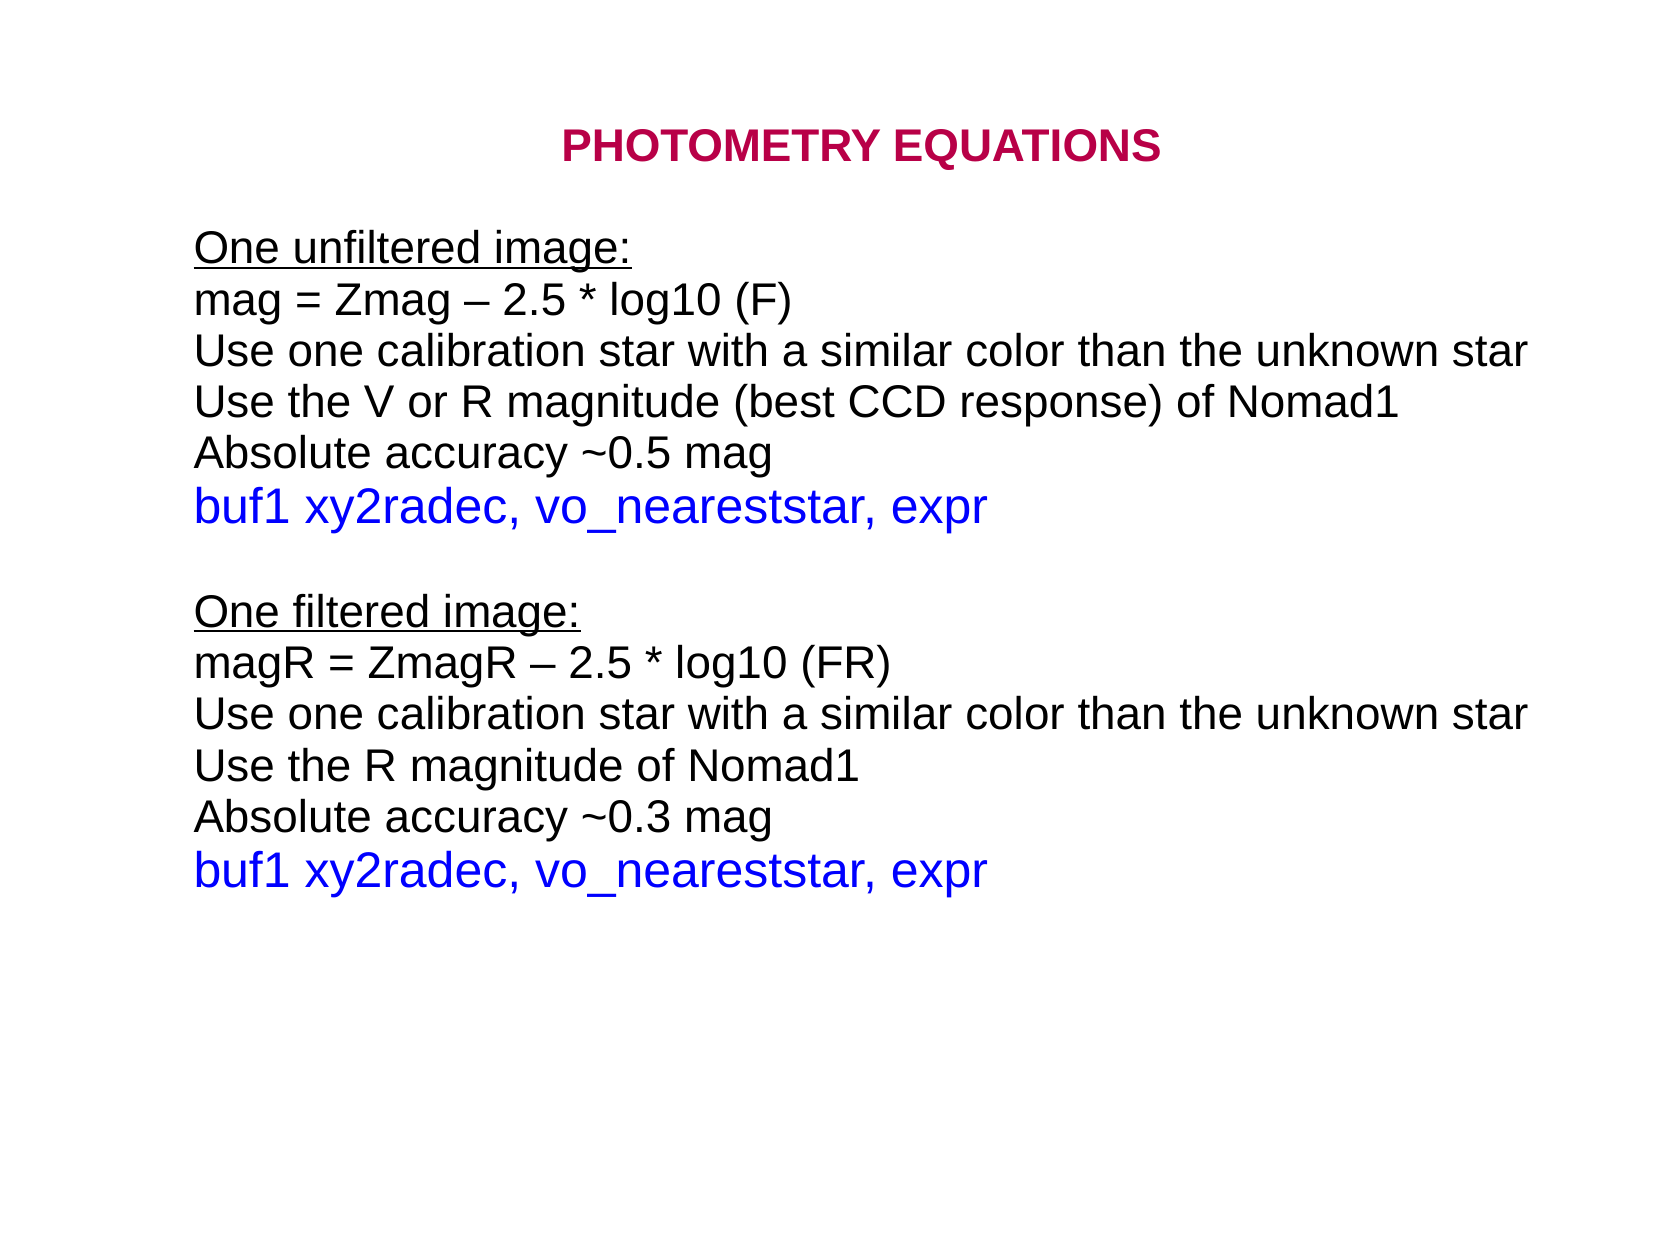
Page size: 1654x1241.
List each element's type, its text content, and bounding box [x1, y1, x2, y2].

text_box PHOTOMETRY EQUATIONS One unfiltered image: mag = Zmag – 2.5 * log10 (F) Use one calibration star with a similar color than the unknown star Use the V or R magnitude (best CCD response) of Nomad1 Absolute accuracy ~0.5 mag buf1 xy2radec, vo_neareststar, expr One filtered image: magR = ZmagR – 2.5 * log10 (FR) Use one calibration star with a similar color than the unknown star Use the R magnitude of Nomad1 Absolute accuracy ~0.3 mag buf1 xy2radec, vo_neareststar, expr [178, 61, 1545, 947]
